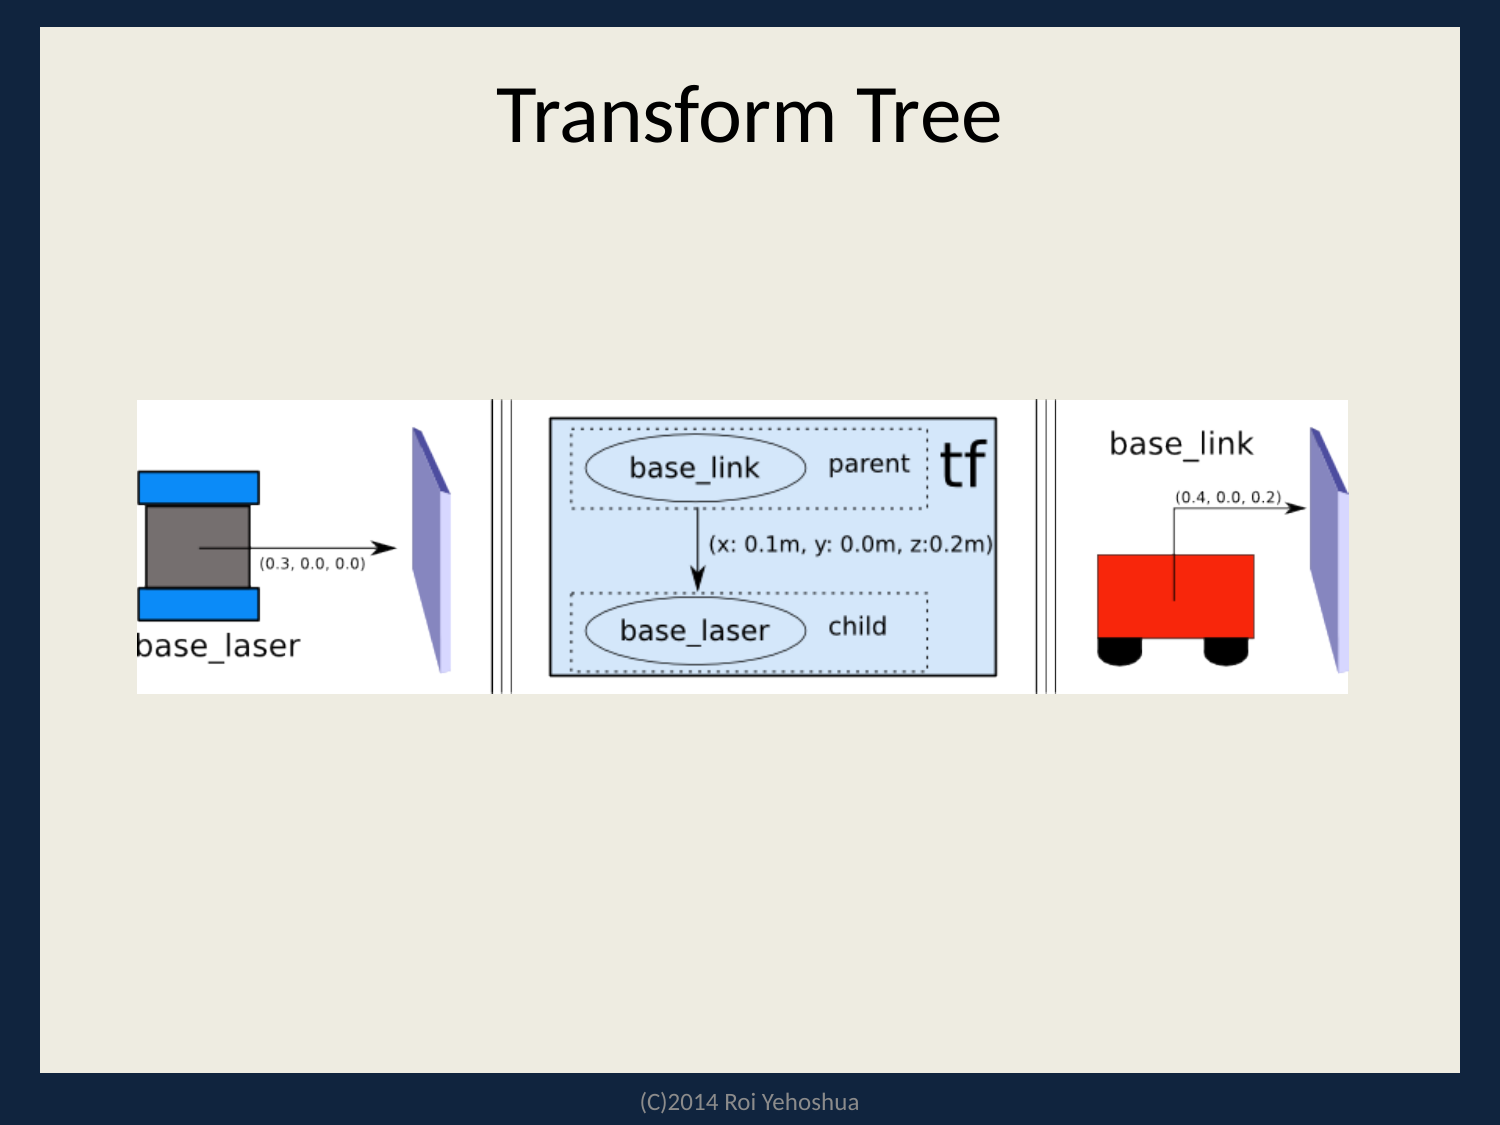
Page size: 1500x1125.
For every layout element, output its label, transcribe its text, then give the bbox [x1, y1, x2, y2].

footer (C)2014 Roi Yehoshua [512, 1074, 988, 1125]
picture [137, 399, 1349, 694]
title Transform Tree [37, 31, 1463, 188]
